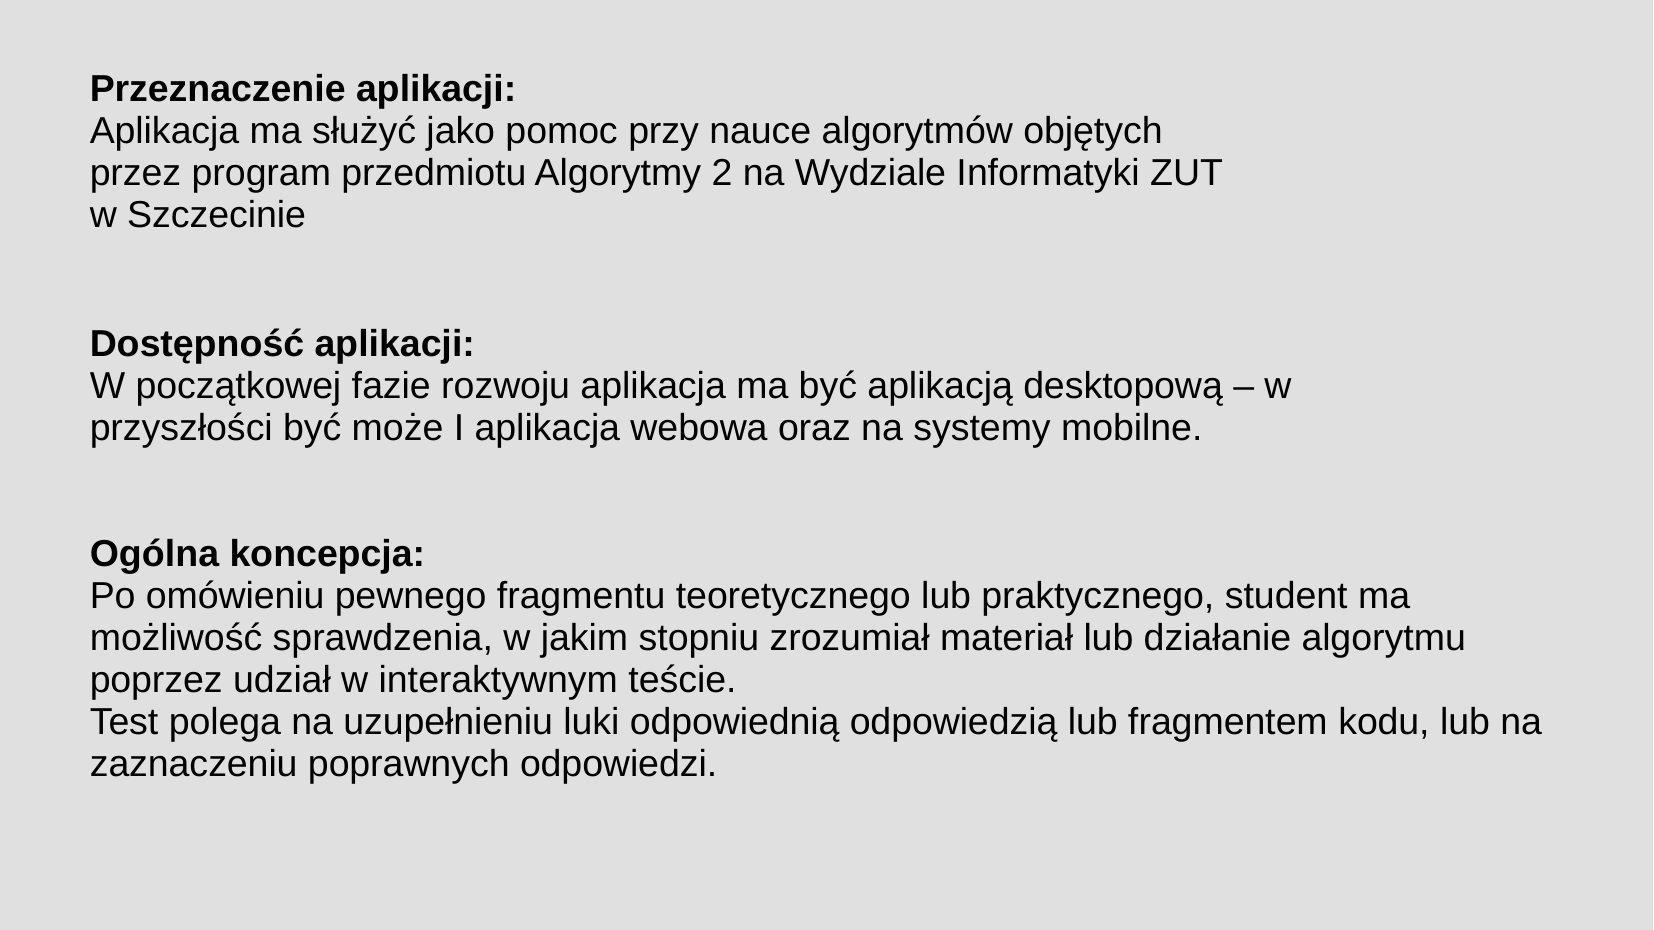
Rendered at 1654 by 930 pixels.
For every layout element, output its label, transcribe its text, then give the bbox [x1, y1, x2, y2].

text_box Dostępność aplikacji: W początkowej fazie rozwoju aplikacja ma być aplikacją desktopową – w przyszłości być może I aplikacja webowa oraz na systemy mobilne. [75, 315, 1411, 480]
text_box Ogólna koncepcja: Po omówieniu pewnego fragmentu teoretycznego lub praktycznego, student ma możliwość sprawdzenia, w jakim stopniu zrozumiał materiał lub działanie algorytmu poprzez udział w interaktywnym teście. Test polega na uzupełnieniu luki odpowiednią odpowiedzią lub fragmentem kodu, lub na zaznaczeniu poprawnych odpowiedzi. [75, 525, 1606, 792]
text_box Przeznaczenie aplikacji: Aplikacja ma służyć jako pomoc przy nauce algorytmów objętych przez program przedmiotu Algorytmy 2 na Wydziale Informatyki ZUT w Szczecinie [75, 59, 1246, 243]
